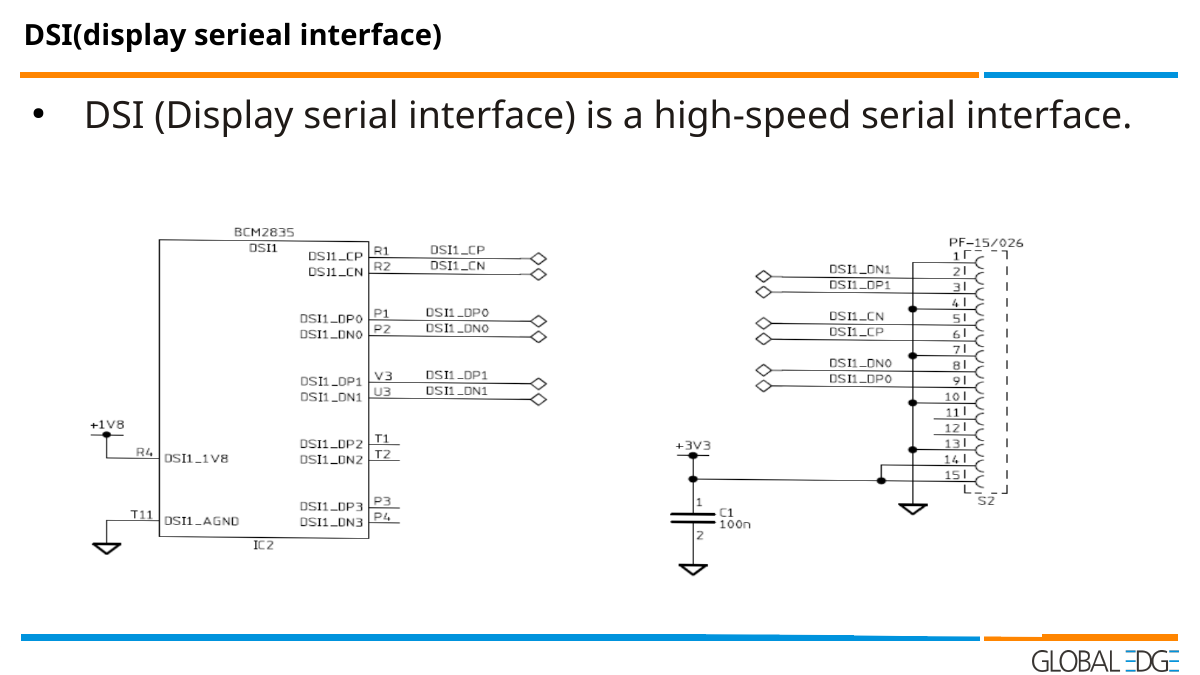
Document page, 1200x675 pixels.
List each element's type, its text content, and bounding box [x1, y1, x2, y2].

list DSI (Display serial interface) is a high-speed serial interface. [20, 87, 1179, 627]
title DSI(display serieal interface) [12, 7, 1087, 64]
picture [70, 178, 1042, 637]
picture [1032, 650, 1179, 672]
